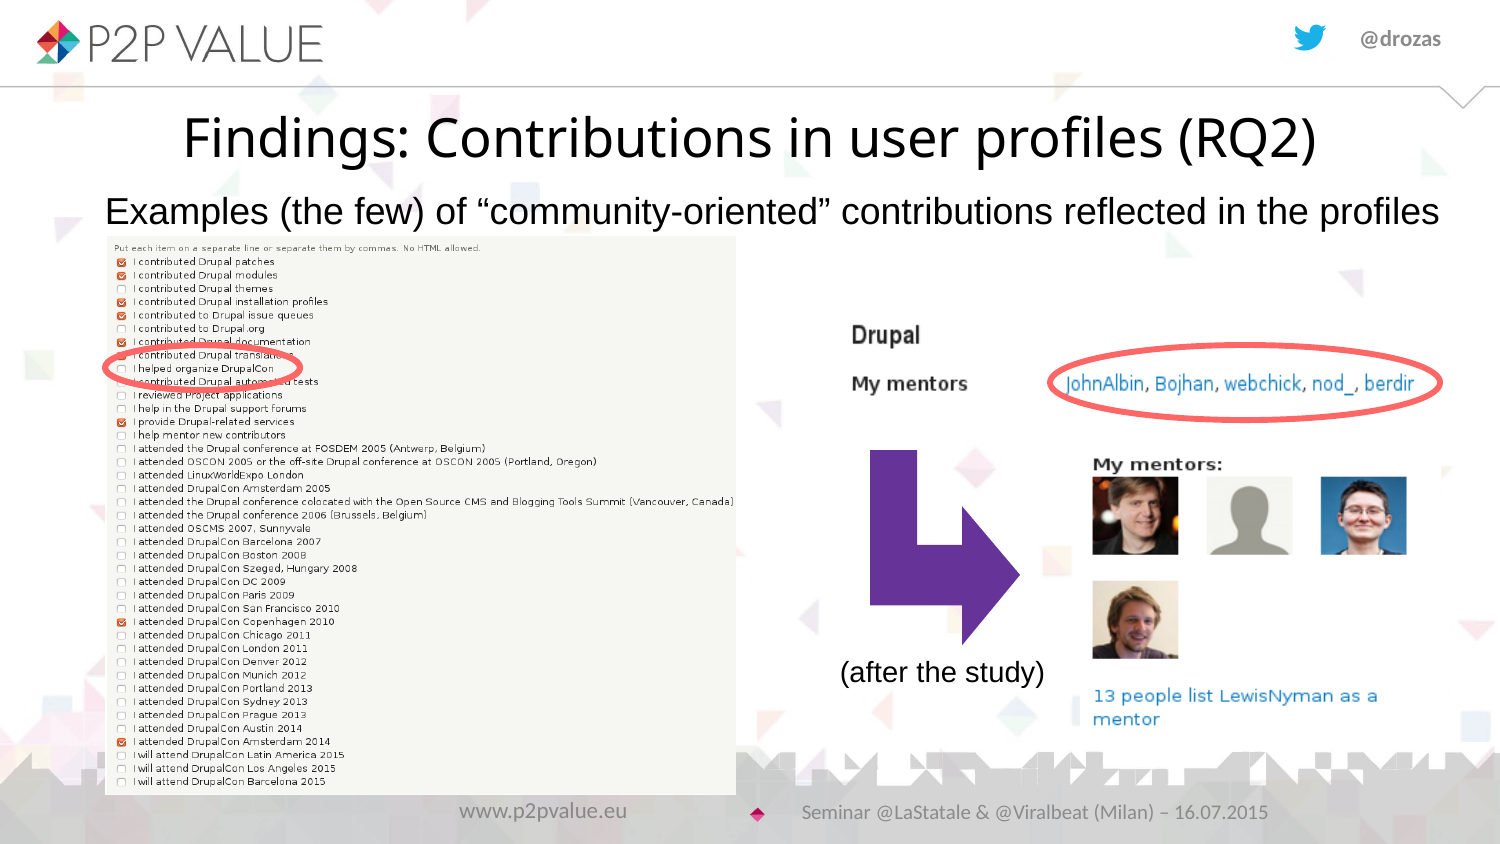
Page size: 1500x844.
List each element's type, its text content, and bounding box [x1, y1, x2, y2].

text_box [870, 450, 1021, 646]
picture [0, 181, 1500, 844]
text_box @drozas [1333, 15, 1455, 60]
title Findings: Contributions in user profiles (RQ2) [0, 92, 1500, 181]
picture [0, 0, 1500, 92]
text_box (after the study) [825, 648, 1066, 696]
text_box Seminar @LaStatale & @Viralbeat (Milan) – 16.07.2015 [788, 788, 1481, 834]
text_box www.p2pvalue.eu [453, 789, 672, 829]
text_box Examples (the few) of “community-oriented” contributions reflected in the profiles [90, 183, 1500, 241]
